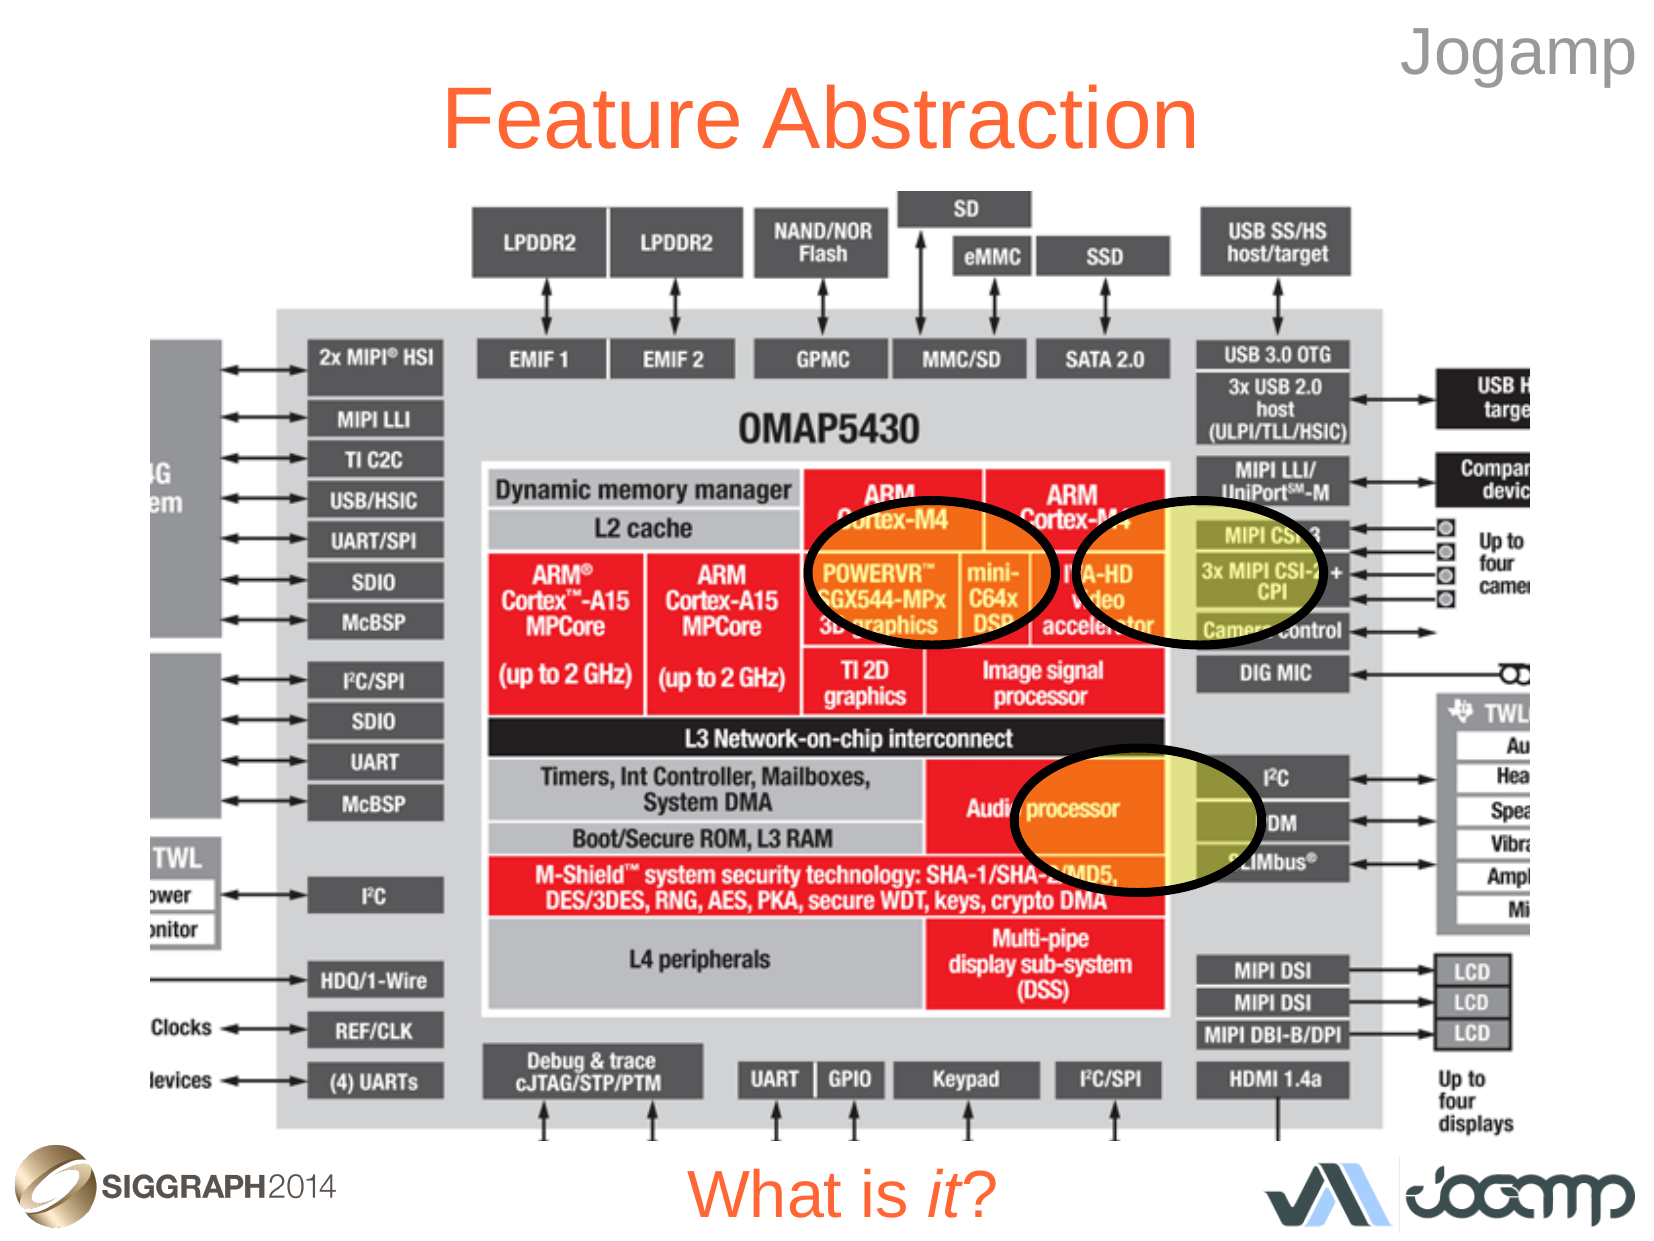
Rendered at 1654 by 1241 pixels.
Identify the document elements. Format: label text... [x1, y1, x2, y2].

text_box What is it? [672, 1149, 1014, 1239]
picture [1262, 1157, 1635, 1233]
text_box [807, 500, 1056, 646]
picture [7, 191, 1531, 1239]
text_box Jogamp [1385, 6, 1654, 112]
text_box [1014, 748, 1262, 893]
title Feature Abstraction [68, 49, 1576, 188]
text_box [1076, 500, 1324, 646]
